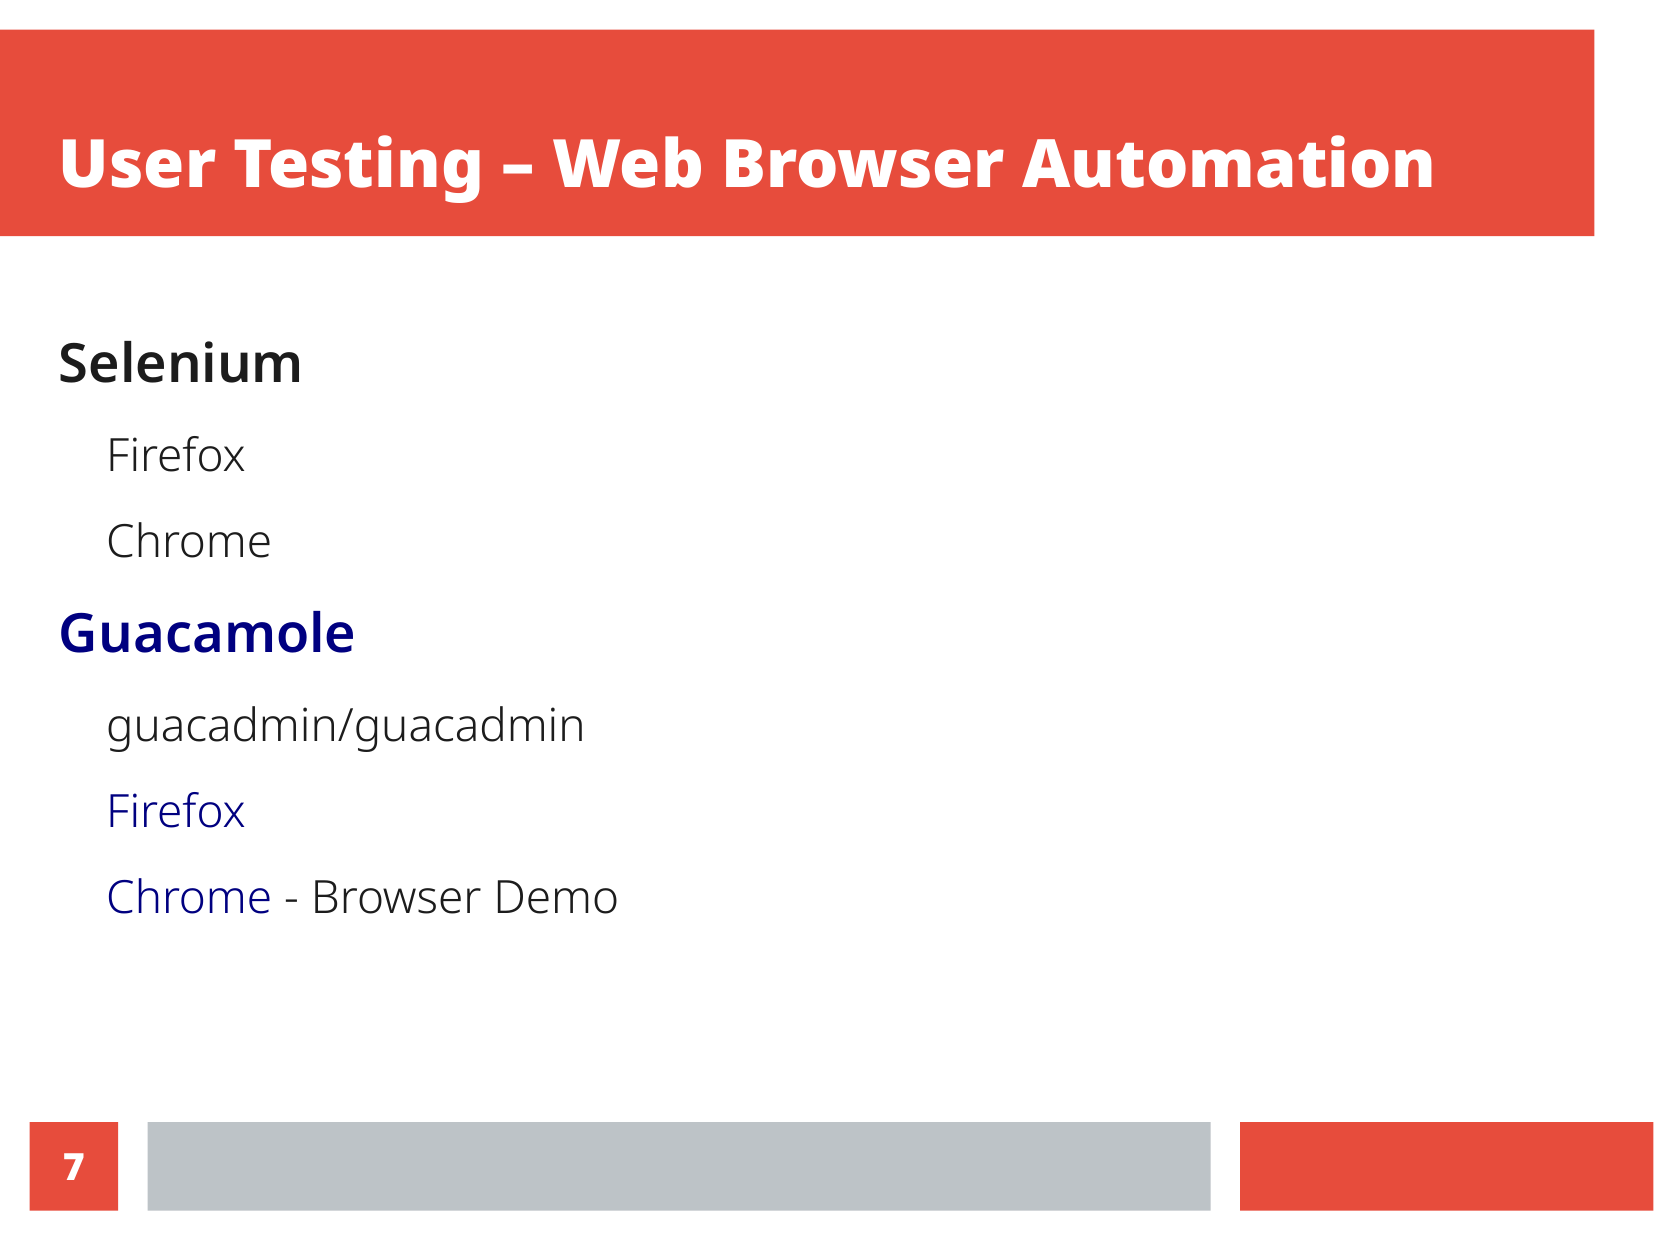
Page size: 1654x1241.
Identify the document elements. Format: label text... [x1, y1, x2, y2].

list Selenium Firefox Chrome Guacamole guacadmin/guacadmin Firefox Chrome - Browser Demo [59, 324, 1565, 1093]
title User Testing – Web Browser Automation [59, 59, 1595, 207]
